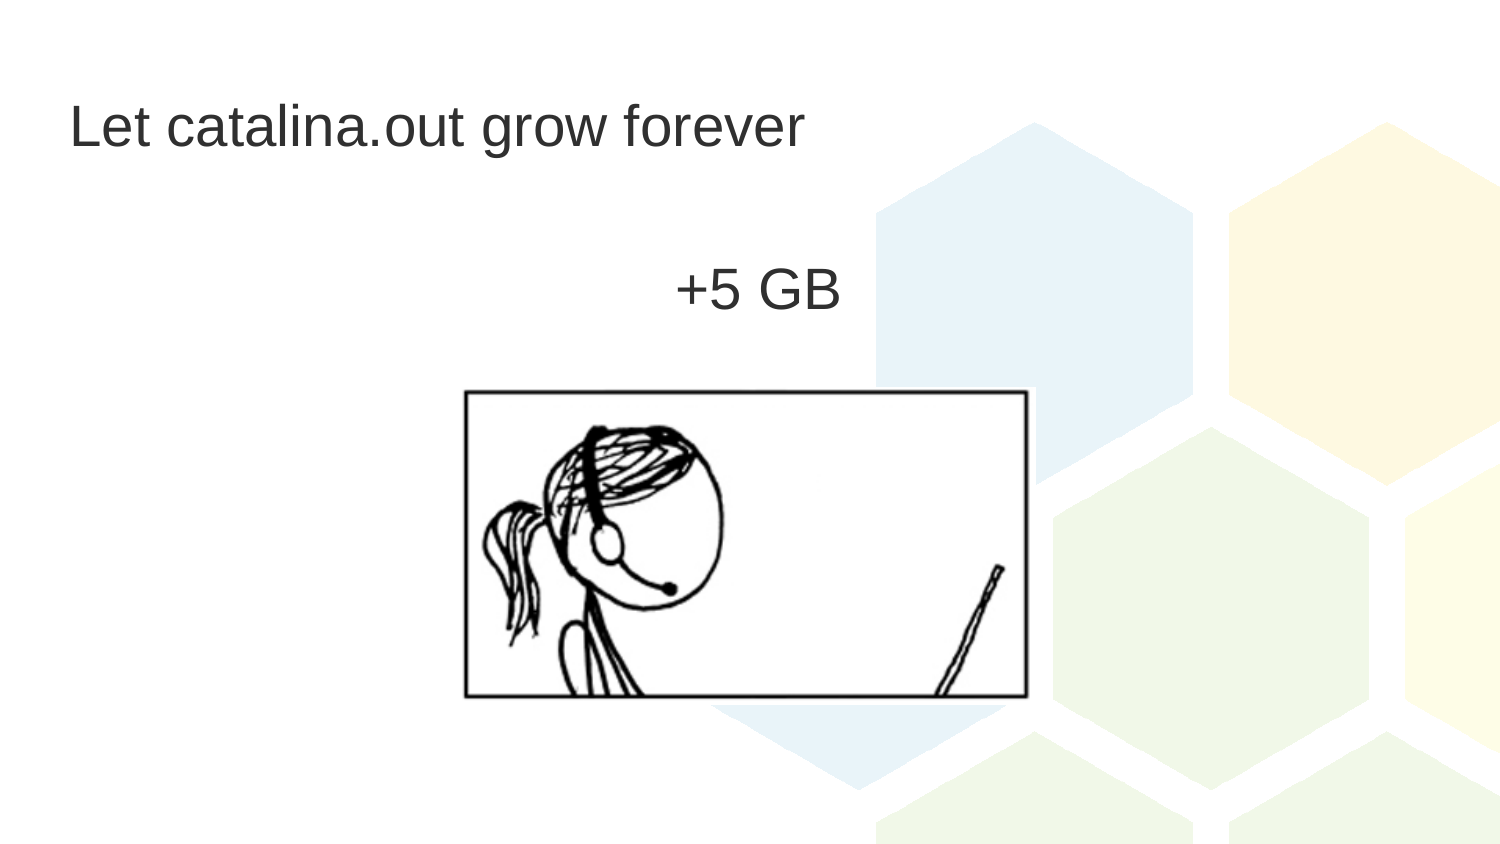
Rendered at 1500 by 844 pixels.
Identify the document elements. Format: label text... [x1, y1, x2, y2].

title Let catalina.out grow forever [54, 72, 1452, 167]
title +5 GB [60, 236, 1458, 331]
picture [0, 0, 1500, 844]
